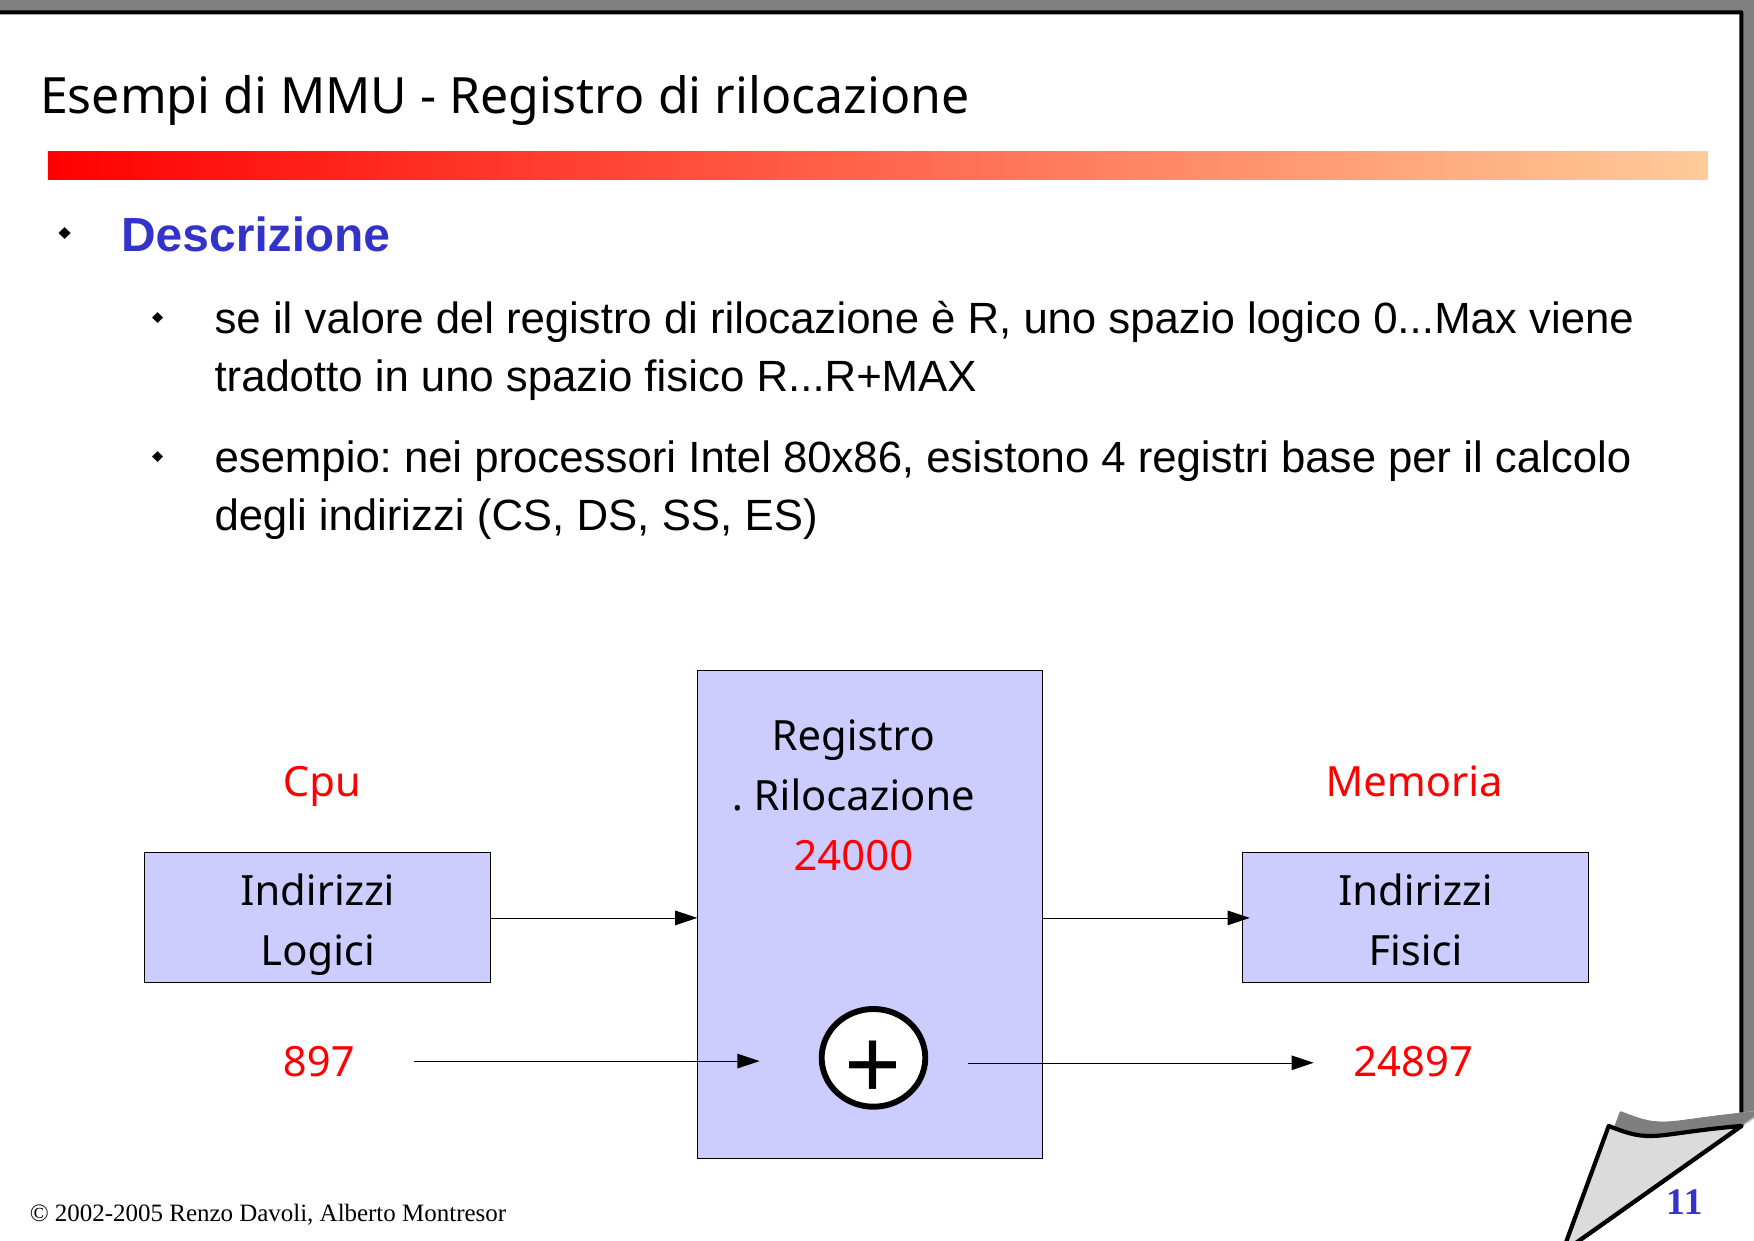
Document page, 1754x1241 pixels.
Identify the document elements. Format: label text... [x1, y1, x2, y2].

text_box 24897 [1353, 1028, 1503, 1093]
text_box Registro . Rilocazione 24000 [731, 703, 1011, 902]
text_box Cpu [282, 748, 366, 813]
title Esempi di MMU - Registro di rilocazione [40, 49, 1714, 144]
text_box Memoria [1325, 748, 1522, 813]
text_box Indirizzi Logici [144, 852, 491, 983]
text_box Indirizzi Fisici [1242, 852, 1589, 983]
text_box 897 [282, 1028, 373, 1093]
list Descrizione se il valore del registro di rilocazione è R, uno spazio logico 0...Max viene tradotto in uno spazio fisico R...R+MAX esempio: nei processori Intel 80x86, esistono 4 registri base per il calcolo degli indirizzi (CS, DS, SS, ES) [58, 206, 1696, 619]
text_box [697, 670, 1043, 1159]
text_box + [821, 1009, 926, 1107]
